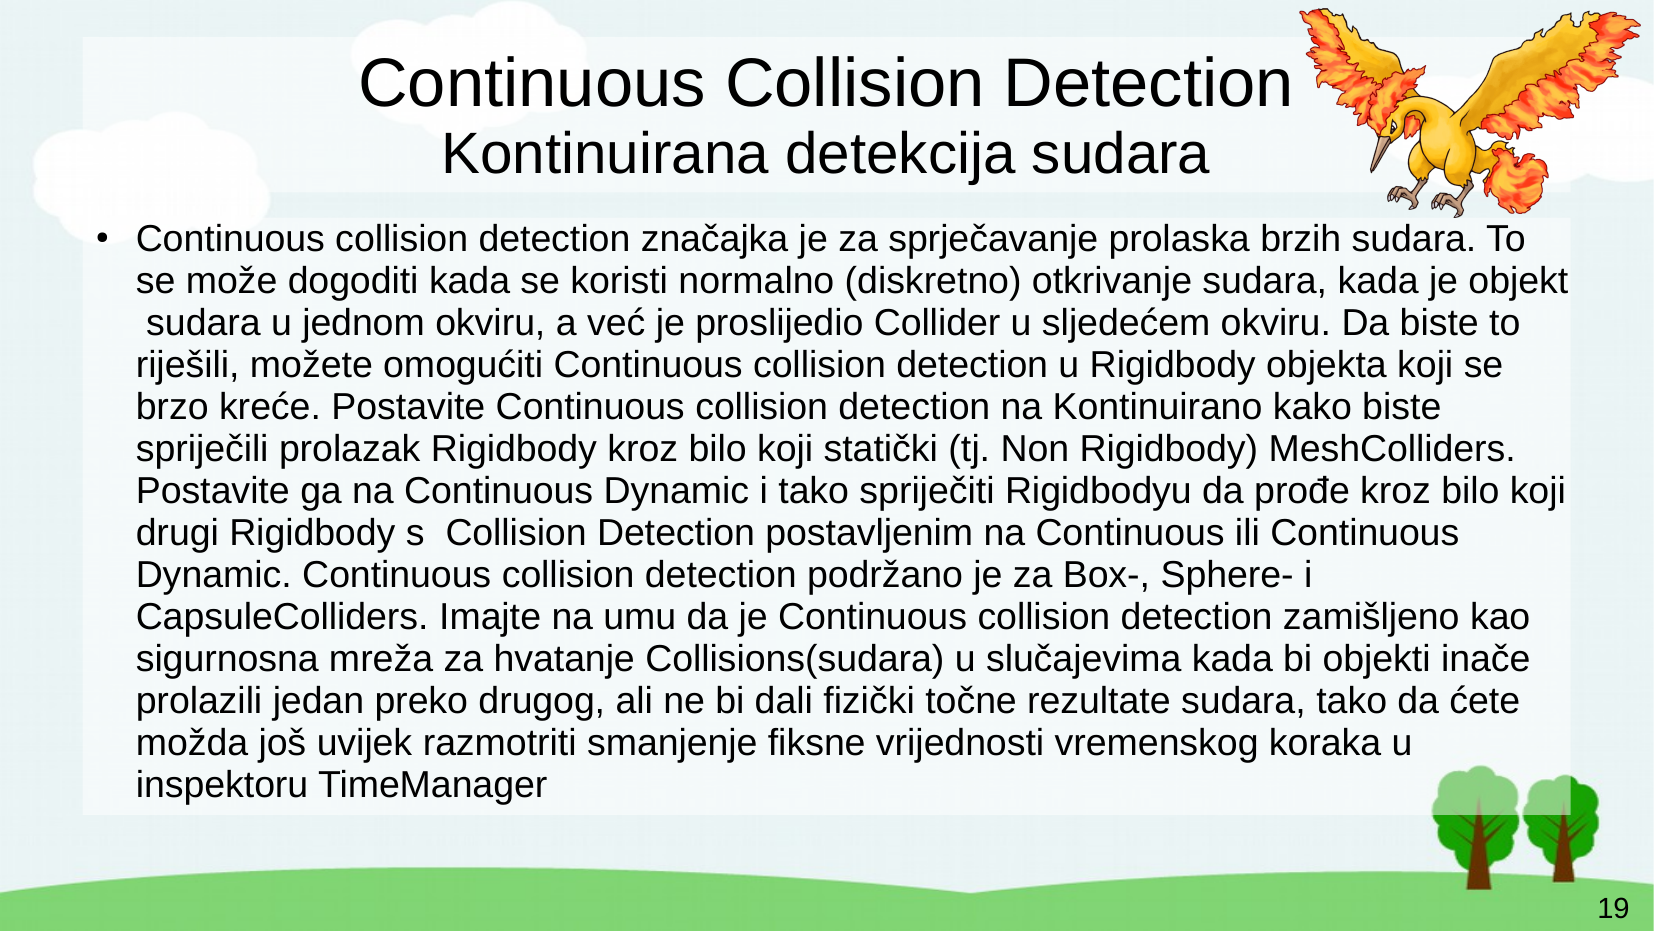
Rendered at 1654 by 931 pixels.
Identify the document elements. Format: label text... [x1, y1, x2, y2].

list Continuous collision detection značajka je za sprječavanje prolaska brzih sudara. To se može dogoditi kada se koristi normalno (diskretno) otkrivanje sudara, kada je objekt sudara u jednom okviru, a već je proslijedio Collider u sljedećem okviru. Da biste to riješili, možete omogućiti Continuous collision detection u Rigidbody objekta koji se brzo kreće. Postavite Continuous collision detection na Kontinuirano kako biste spriječili prolazak Rigidbody kroz bilo koji statički (tj. Non Rigidbody) MeshColliders. Postavite ga na Continuous Dynamic i tako spriječiti Rigidbodyu da prođe kroz bilo koji drugi Rigidbody s Collision Detection postavljenim na Continuous ili Continuous Dynamic. Continuous collision detection podržano je za Box-, Sphere- i CapsuleColliders. Imajte na umu da je Continuous collision detection zamišljeno kao sigurnosna mreža za hvatanje Collisions(sudara) u slučajevima kada bi objekti inače prolazili jedan preko drugog, ali ne bi dali fizički točne rezultate sudara, tako da ćete možda još uvijek razmotriti smanjenje fiksne vrijednosti vremenskog koraka u inspektoru TimeManager [82, 217, 1571, 815]
picture [0, 0, 1654, 931]
title Continuous Collision Detection Kontinuirana detekcija sudara [82, 36, 1299, 193]
